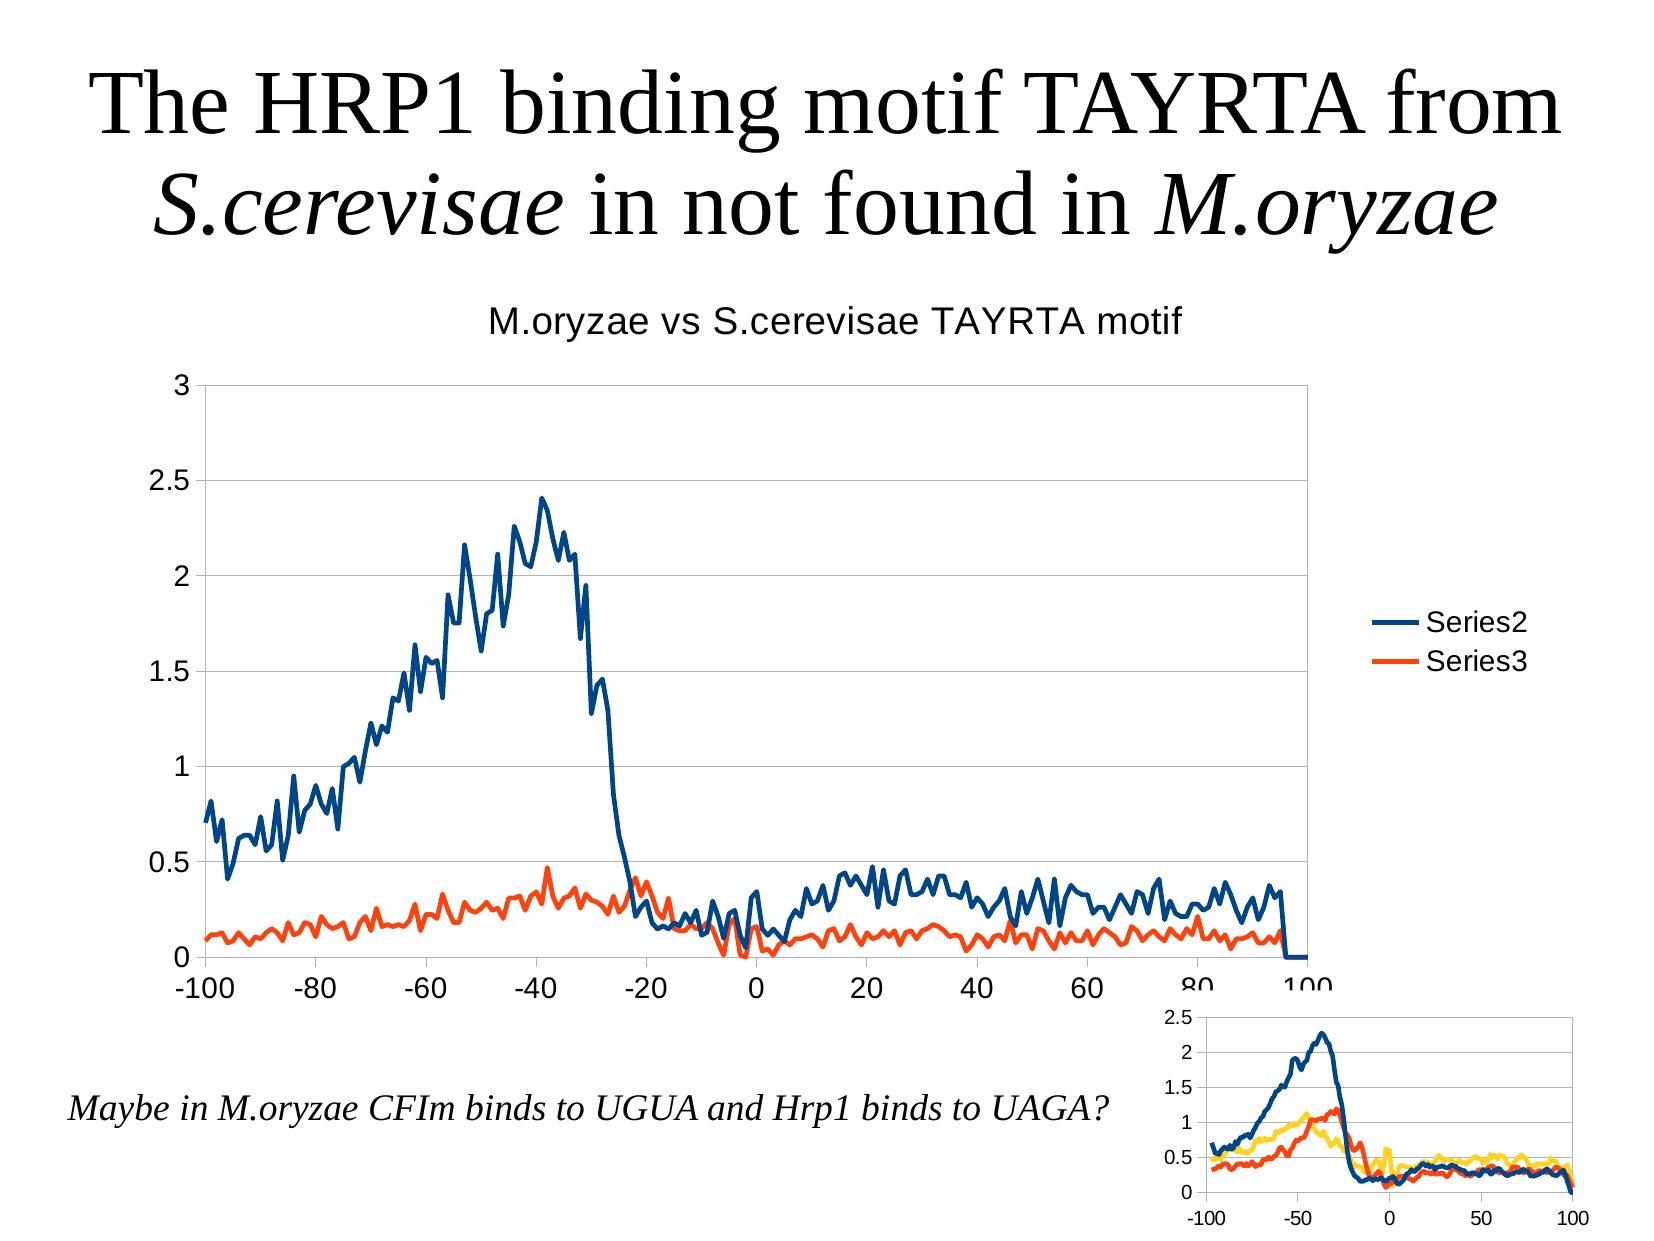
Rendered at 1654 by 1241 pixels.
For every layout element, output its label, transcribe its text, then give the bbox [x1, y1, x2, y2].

title The HRP1 binding motif TAYRTA from S.cerevisae in not found in M.oryzae [82, 49, 1571, 257]
text_box Maybe in M.oryzae CFIm binds to UGUA and Hrp1 binds to UAGA? [52, 1080, 1125, 1137]
chart [120, 263, 1591, 1231]
